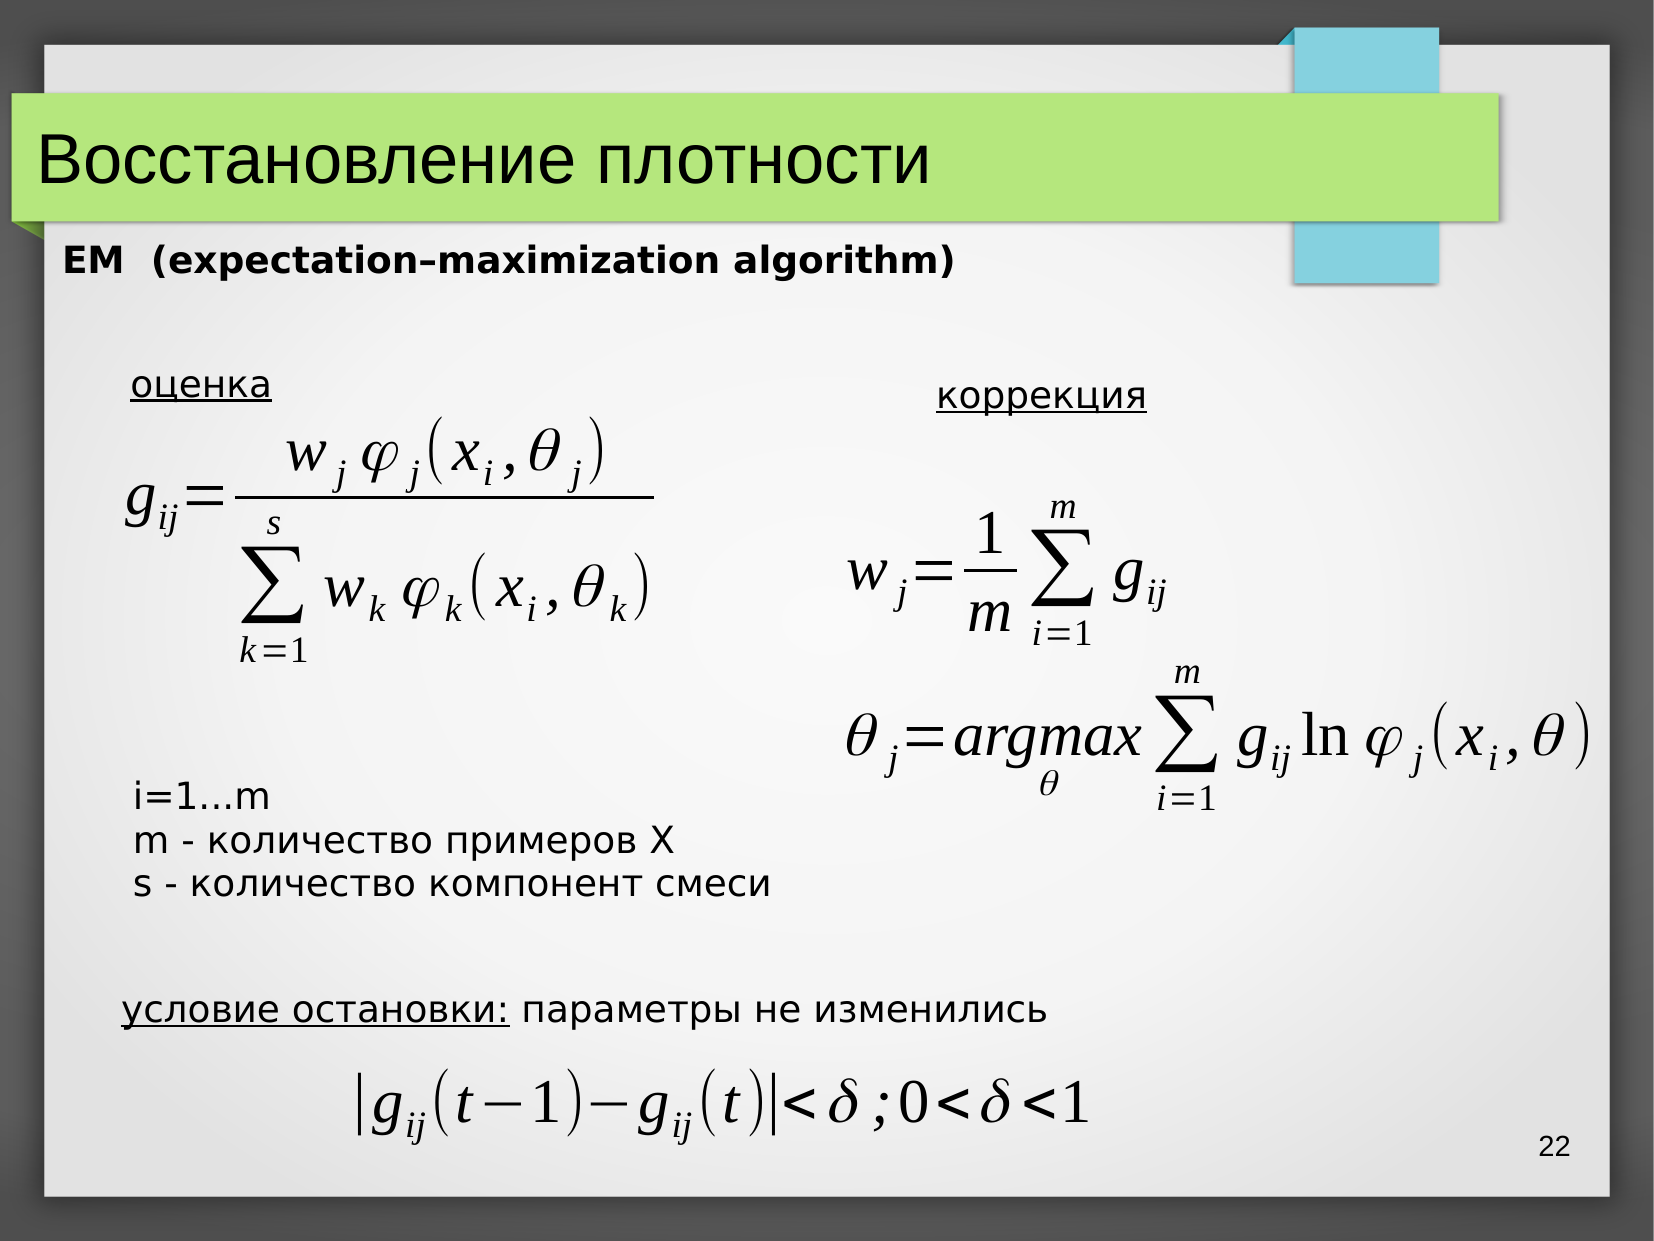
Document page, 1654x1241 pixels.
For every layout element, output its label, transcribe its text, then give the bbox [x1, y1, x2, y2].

text_box EM (expectation–maximization algorithm) [47, 231, 1182, 308]
chart [342, 1066, 1099, 1146]
picture [0, 0, 1654, 1241]
text_box i=1...m m - количество примеров X s - количество компонент смеси [118, 767, 827, 914]
title Восстановление плотности [35, 118, 1489, 200]
text_box оценка [115, 355, 329, 414]
chart [115, 413, 664, 671]
text_box коррекция [921, 366, 1276, 426]
text_box условие остановки: параметры не изменились [106, 980, 1075, 1052]
chart [833, 484, 1600, 818]
